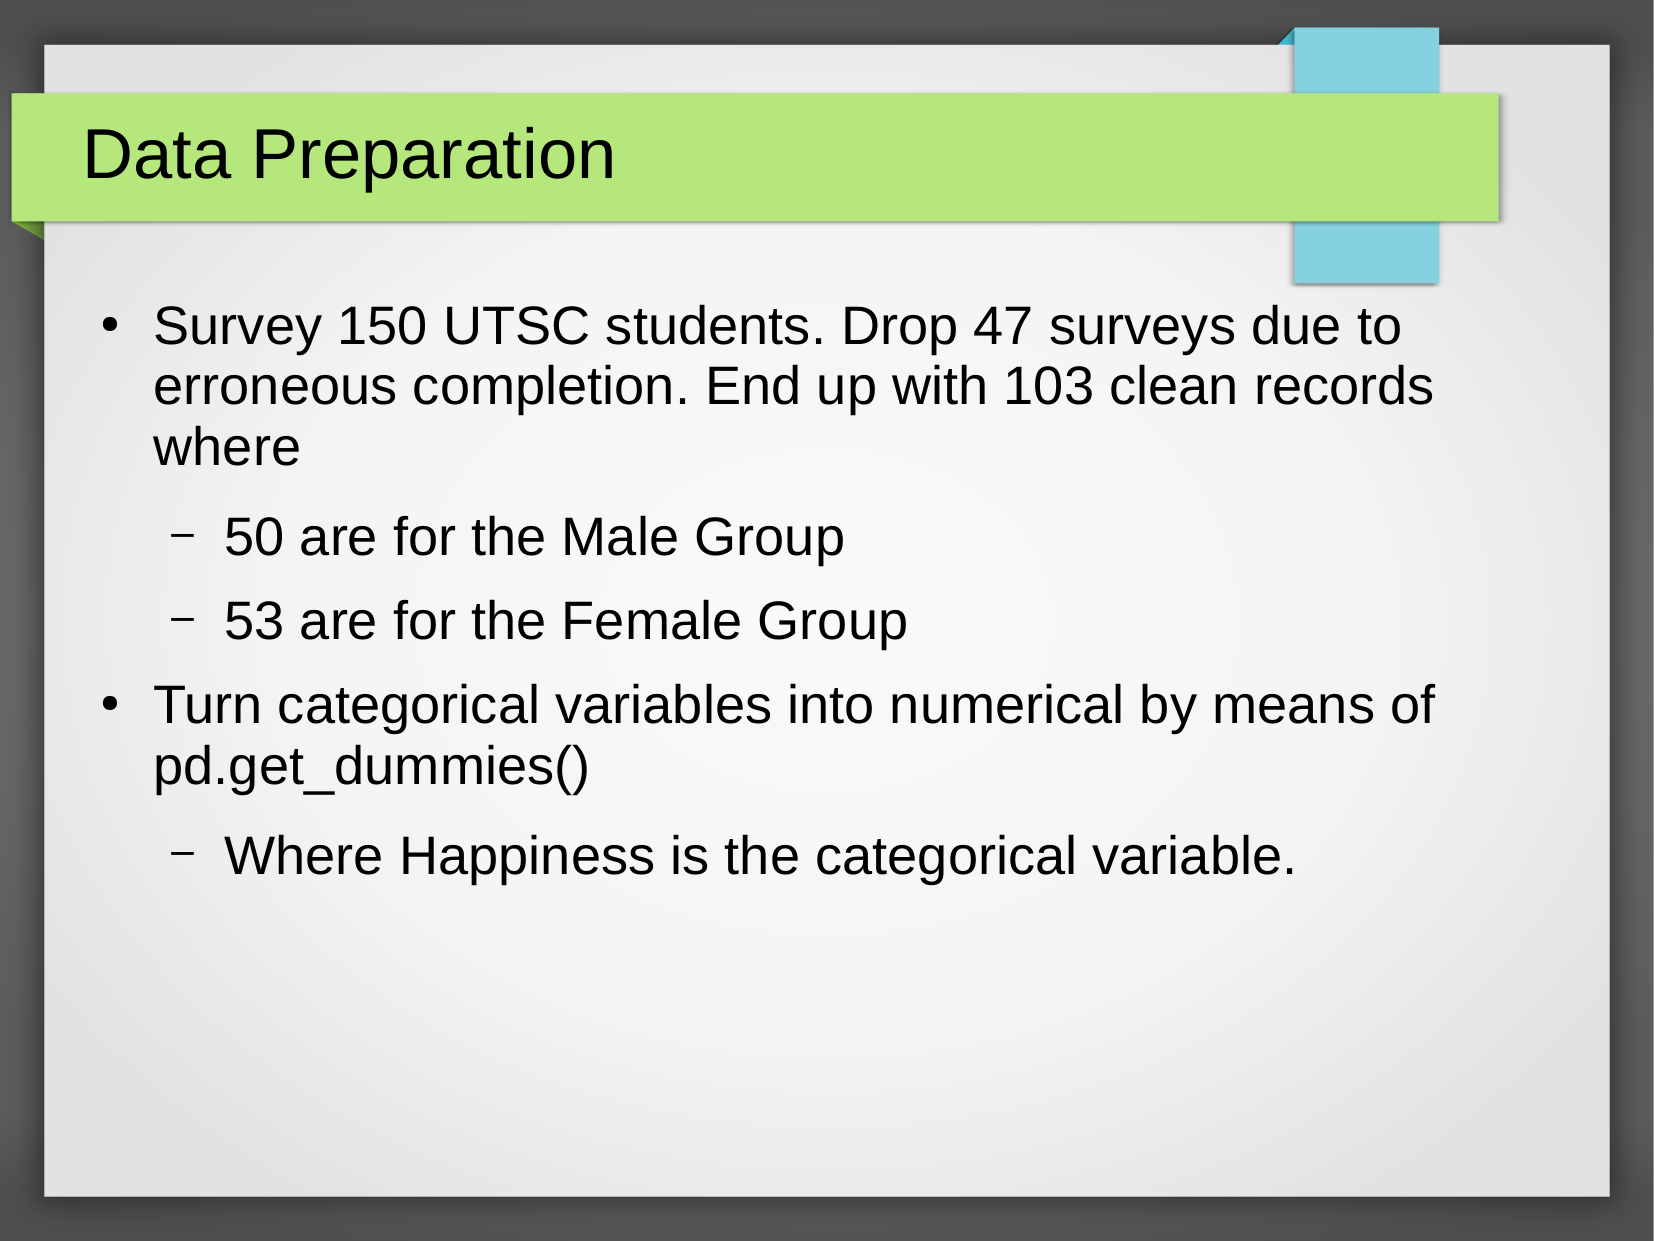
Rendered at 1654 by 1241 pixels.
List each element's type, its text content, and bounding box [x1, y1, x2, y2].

picture [0, 0, 1654, 1241]
list Survey 150 UTSC students. Drop 47 surveys due to erroneous completion. End up with 103 clean records where 50 are for the Male Group 53 are for the Female Group Turn categorical variables into numerical by means of pd.get_dummies() Where Happiness is the categorical variable. [82, 295, 1571, 1015]
title Data Preparation [82, 94, 1264, 213]
